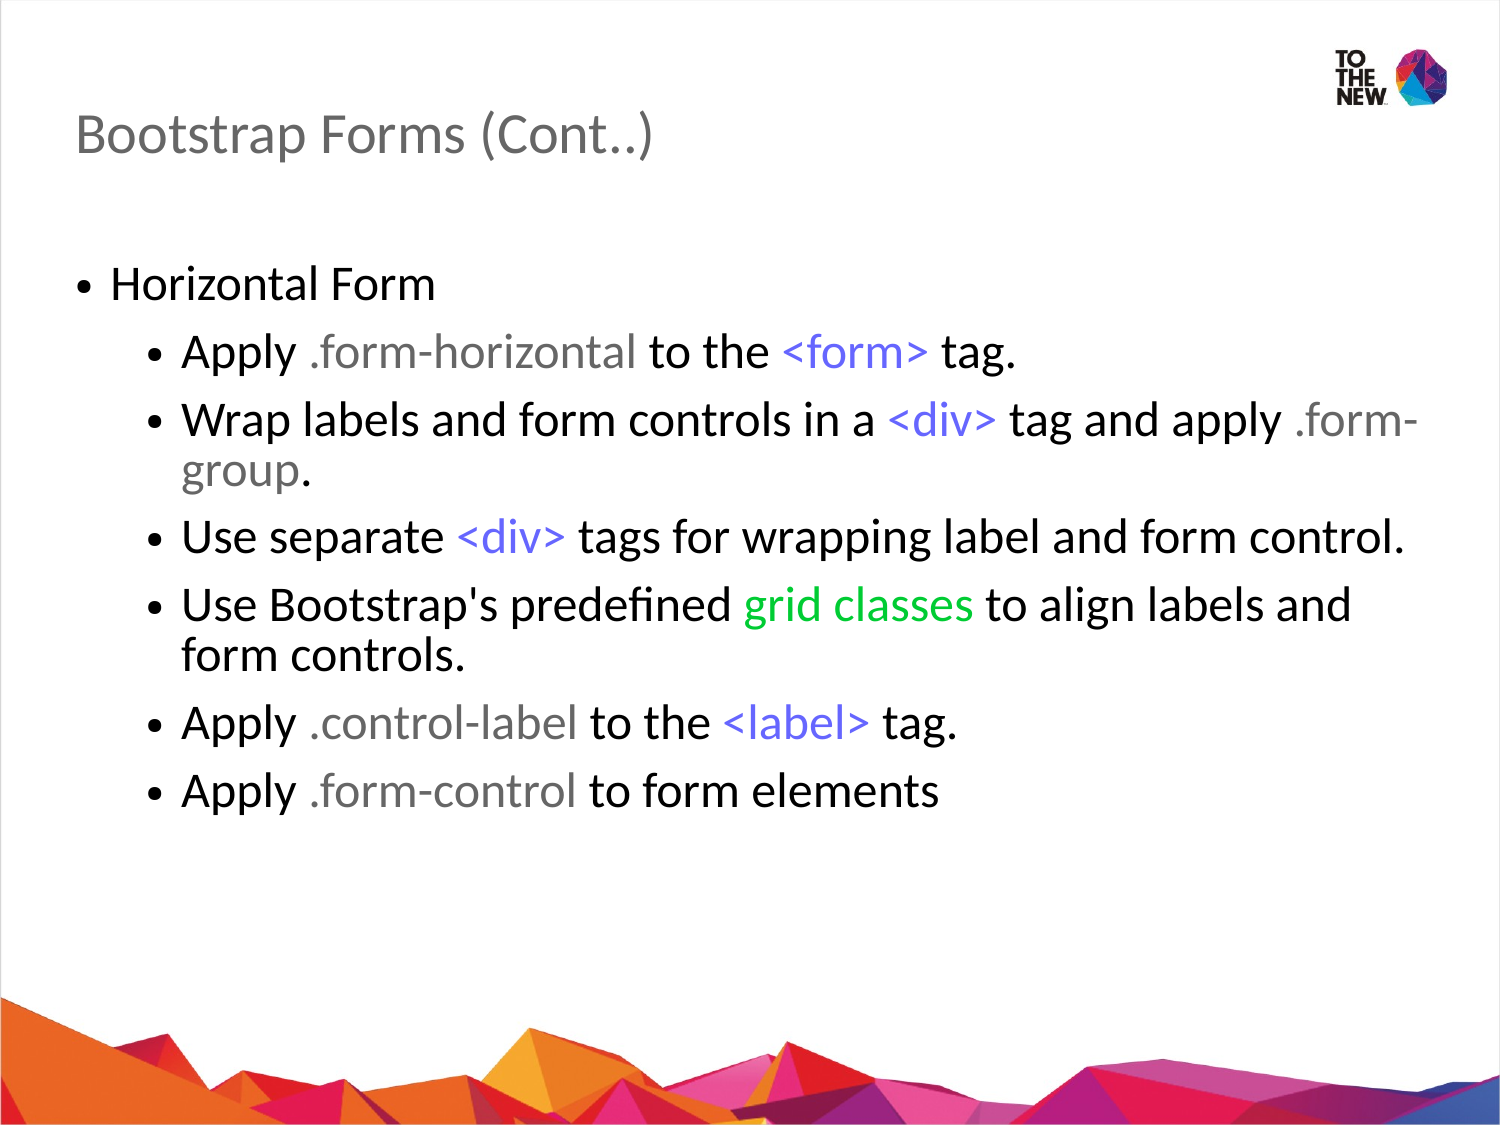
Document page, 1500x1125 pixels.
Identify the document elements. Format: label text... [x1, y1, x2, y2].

list Horizontal Form Apply .form-horizontal to the <form> tag. Wrap labels and form controls in a <div> tag and apply .form-group. Use separate <div> tags for wrapping label and form control. Use Bootstrap's predefined grid classes to align labels and form controls. Apply .control-label to the <label> tag. Apply .form-control to form elements [75, 263, 1425, 916]
title Bootstrap Forms (Cont..) [75, 44, 1425, 233]
picture [0, 0, 1500, 1125]
